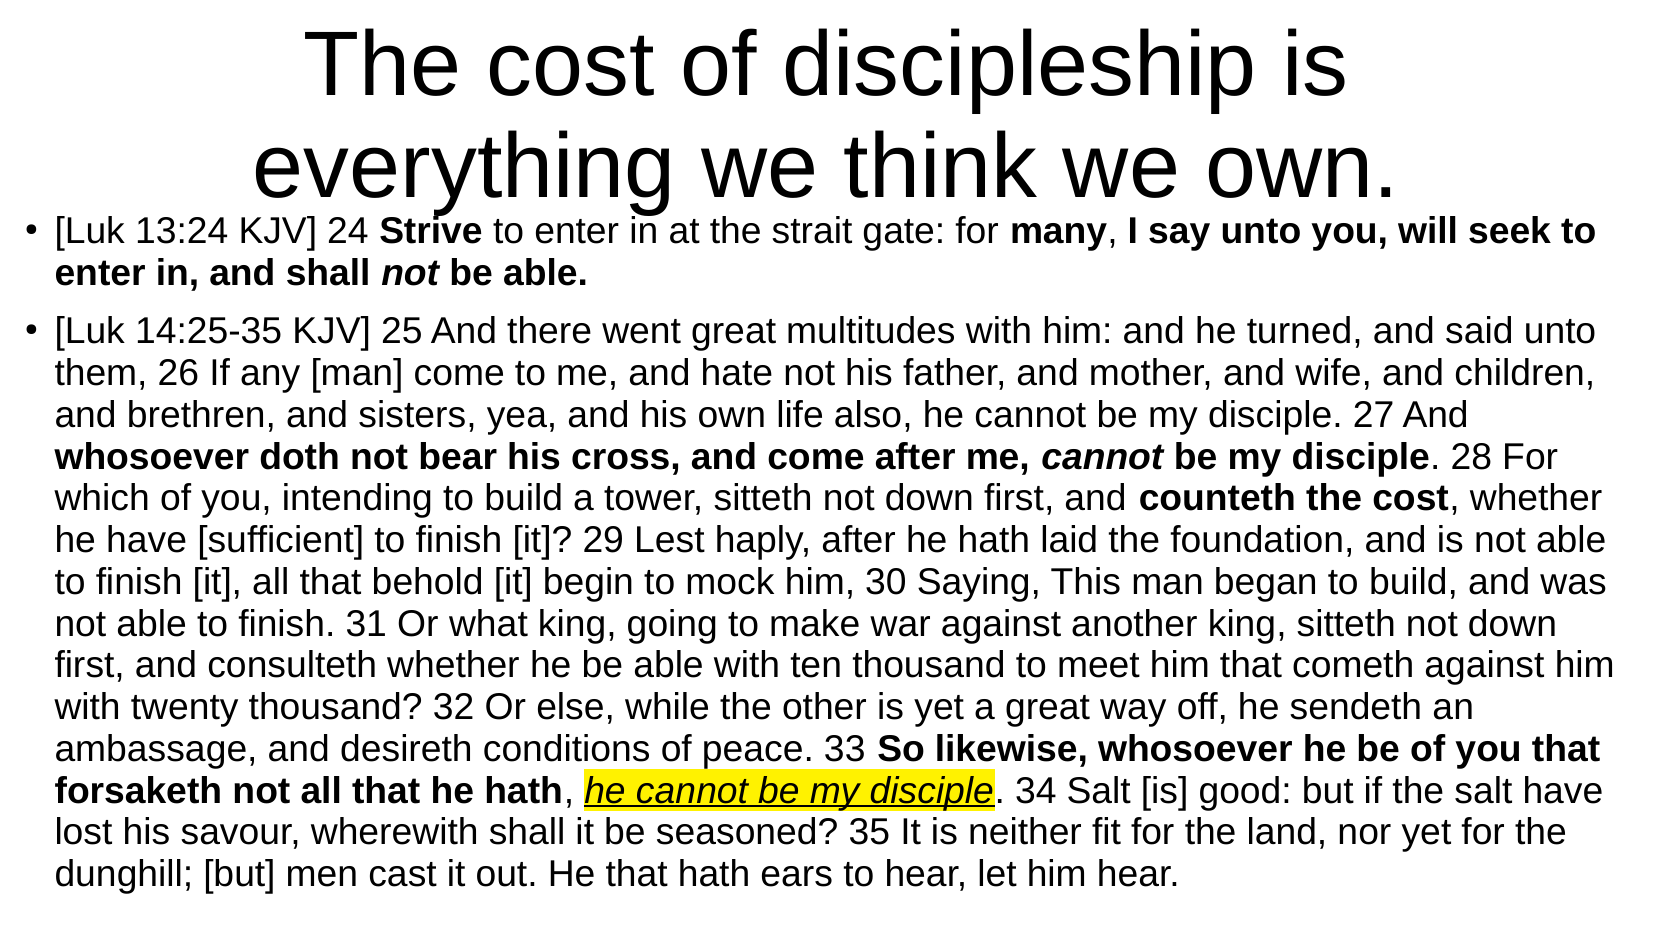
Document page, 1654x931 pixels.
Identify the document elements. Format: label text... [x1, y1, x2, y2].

title The cost of discipleship is everything we think we own. [82, 12, 1571, 210]
list [Luk 13:24 KJV] 24 Strive to enter in at the strait gate: for many, I say unto you, will seek to enter in, and shall not be able. [Luk 14:25-35 KJV] 25 And there went great multitudes with him: and he turned, and said unto them, 26 If any [man] come to me, and hate not his father, and mother, and wife, and children, and brethren, and sisters, yea, and his own life also, he cannot be my disciple. 27 And whosoever doth not bear his cross, and come after me, cannot be my disciple. 28 For which of you, intending to build a tower, sitteth not down first, and counteth the cost, whether he have [sufficient] to finish [it]? 29 Lest haply, after he hath laid the foundation, and is not able to finish [it], all that behold [it] begin to mock him, 30 Saying, This man began to build, and was not able to finish. 31 Or what king, going to make war against another king, sitteth not down first, and consulteth whether he be able with ten thousand to meet him that cometh against him with twenty thousand? 32 Or else, while the other is yet a great way off, he sendeth an ambassage, and desireth conditions of peace. 33 So likewise, whosoever he be of you that forsaketh not all that he hath, he cannot be my disciple. 34 Salt [is] good: but if the salt have lost his savour, wherewith shall it be seasoned? 35 It is neither fit for the land, nor yet for the dunghill; [but] men cast it out. He that hath ears to hear, let him hear. [15, 210, 1636, 916]
